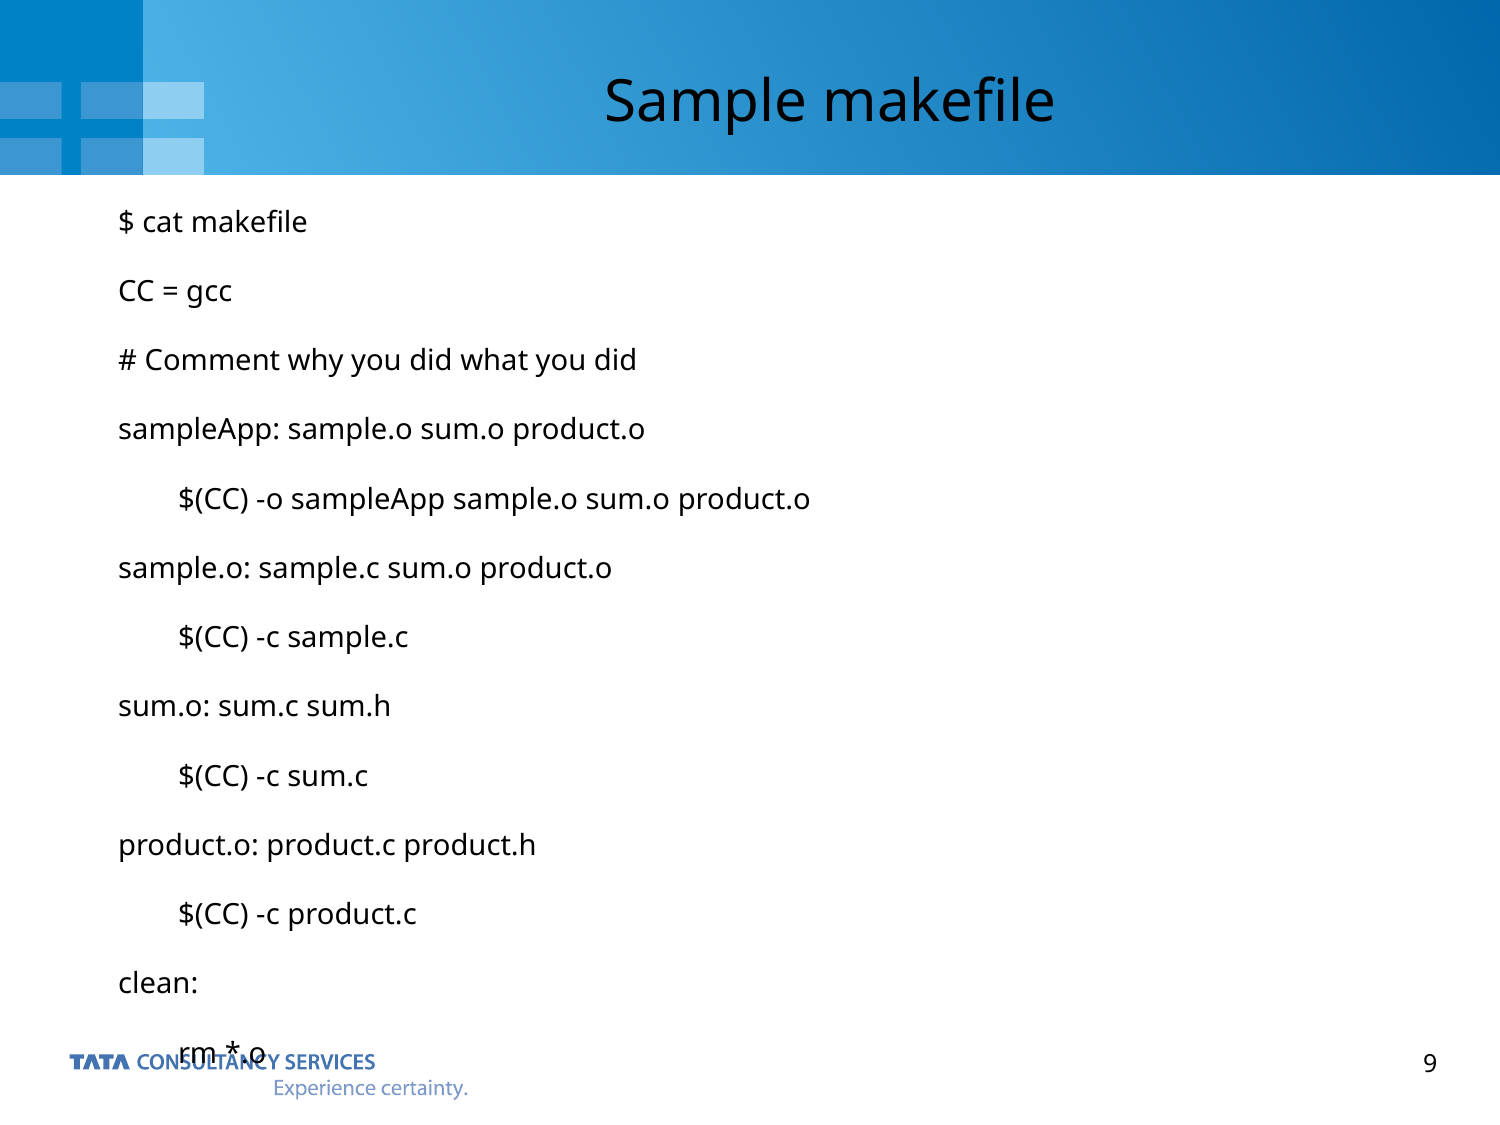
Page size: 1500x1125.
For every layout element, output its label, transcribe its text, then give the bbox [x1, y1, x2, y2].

title Sample makefile [236, 44, 1425, 154]
list $ cat makefile CC = gcc # Comment why you did what you did sampleApp: sample.o sum.o product.o $(CC) -o sampleApp sample.o sum.o product.o sample.o: sample.c sum.o product.o $(CC) -c sample.c sum.o: sum.c sum.h $(CC) -c sum.c product.o: product.c product.h $(CC) -c product.c clean: rm *.o [47, 200, 839, 1004]
